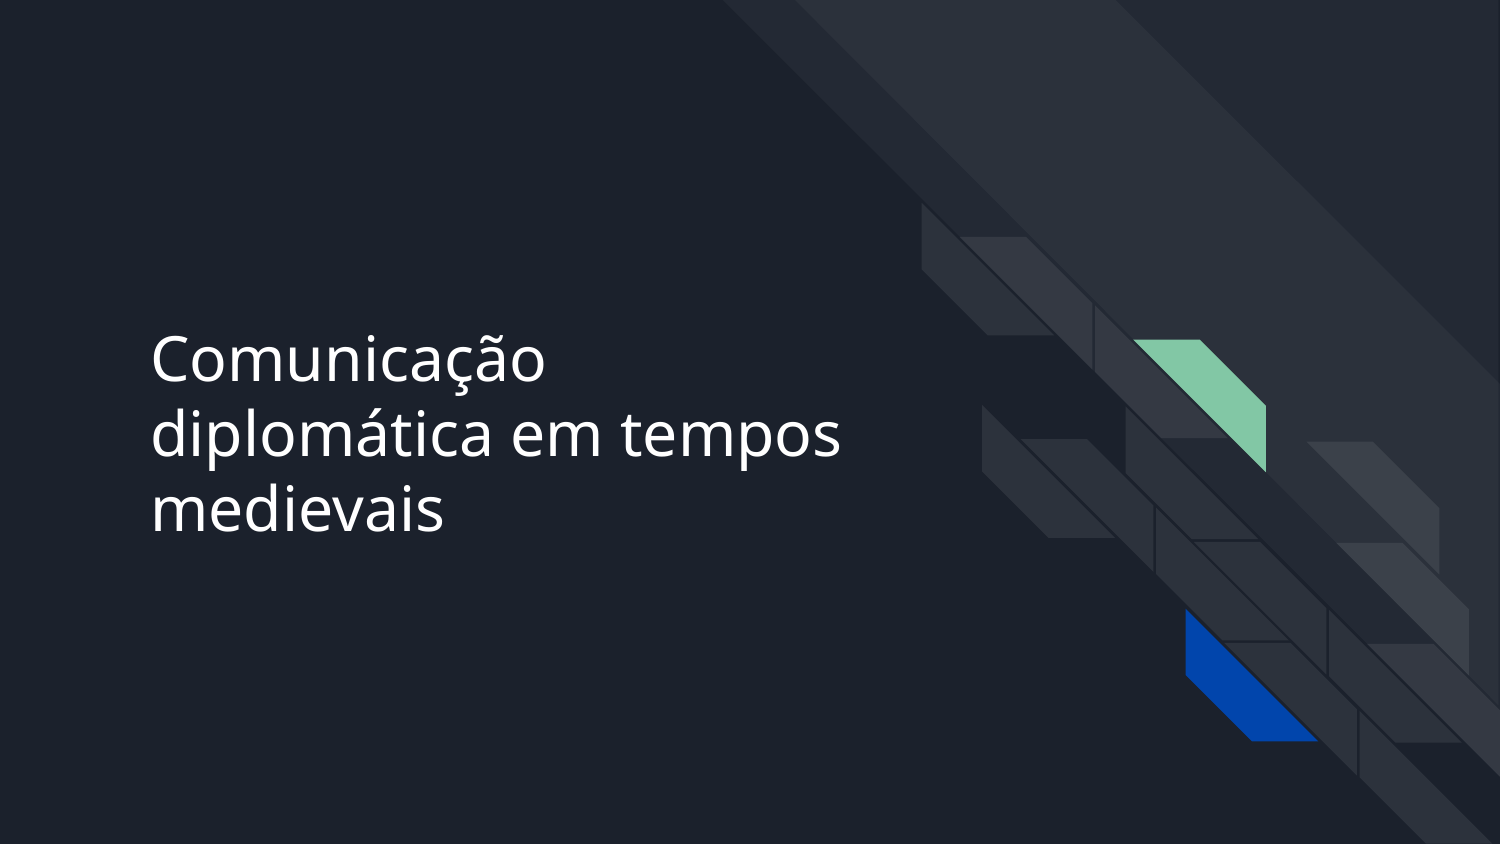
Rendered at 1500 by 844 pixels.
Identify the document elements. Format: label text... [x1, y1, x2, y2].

title Comunicação diplomática em tempos medievais [135, 336, 888, 526]
